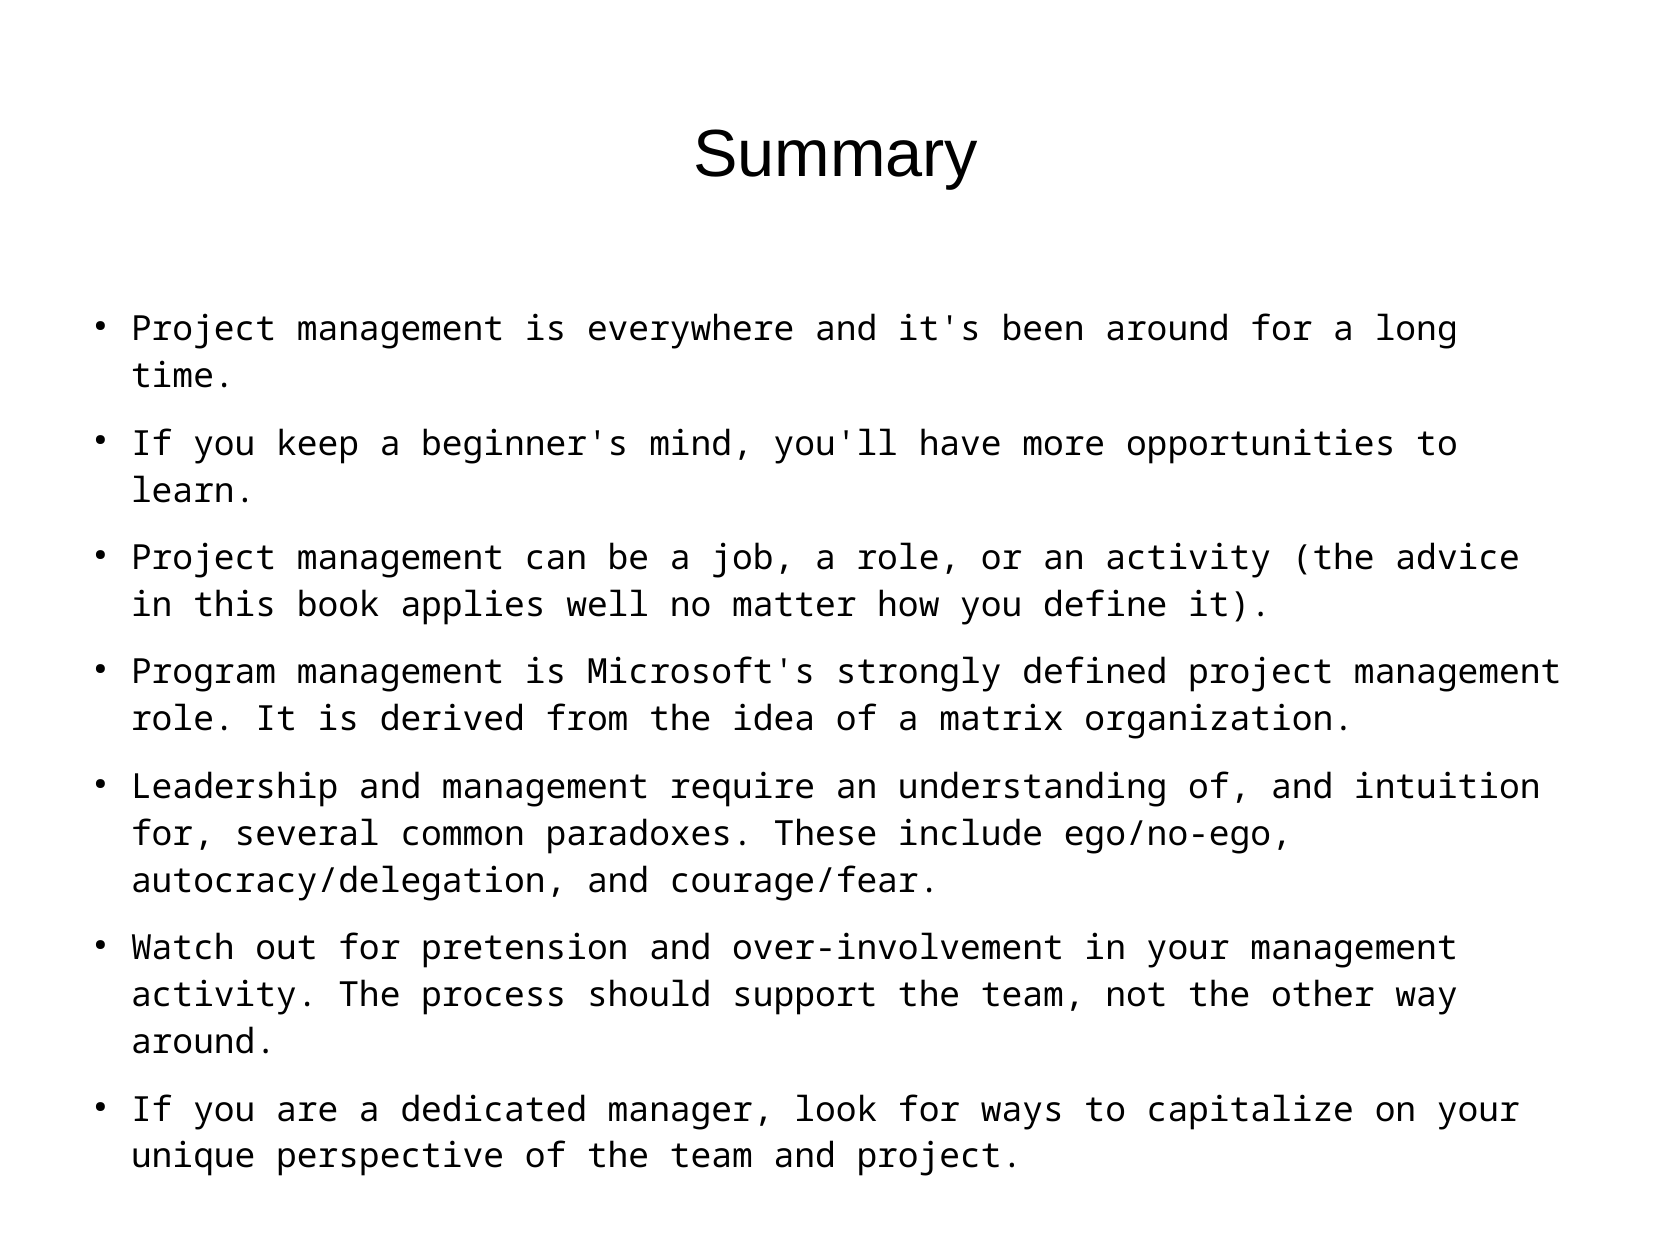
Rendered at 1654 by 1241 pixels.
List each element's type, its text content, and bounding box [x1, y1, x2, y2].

list Project management is everywhere and it's been around for a long time. If you keep a beginner's mind, you'll have more opportunities to learn. Project management can be a job, a role, or an activity (the advice in this book applies well no matter how you define it). Program management is Microsoft's strongly defined project management role. It is derived from the idea of a matrix organization. Leadership and management require an understanding of, and intuition for, several common paradoxes. These include ego/no-ego, autocracy/delegation, and courage/fear. Watch out for pretension and over-involvement in your management activity. The process should support the team, not the other way around. If you are a dedicated manager, look for ways to capitalize on your unique perspective of the team and project. [82, 236, 1571, 1182]
title Summary [82, 49, 1571, 236]
